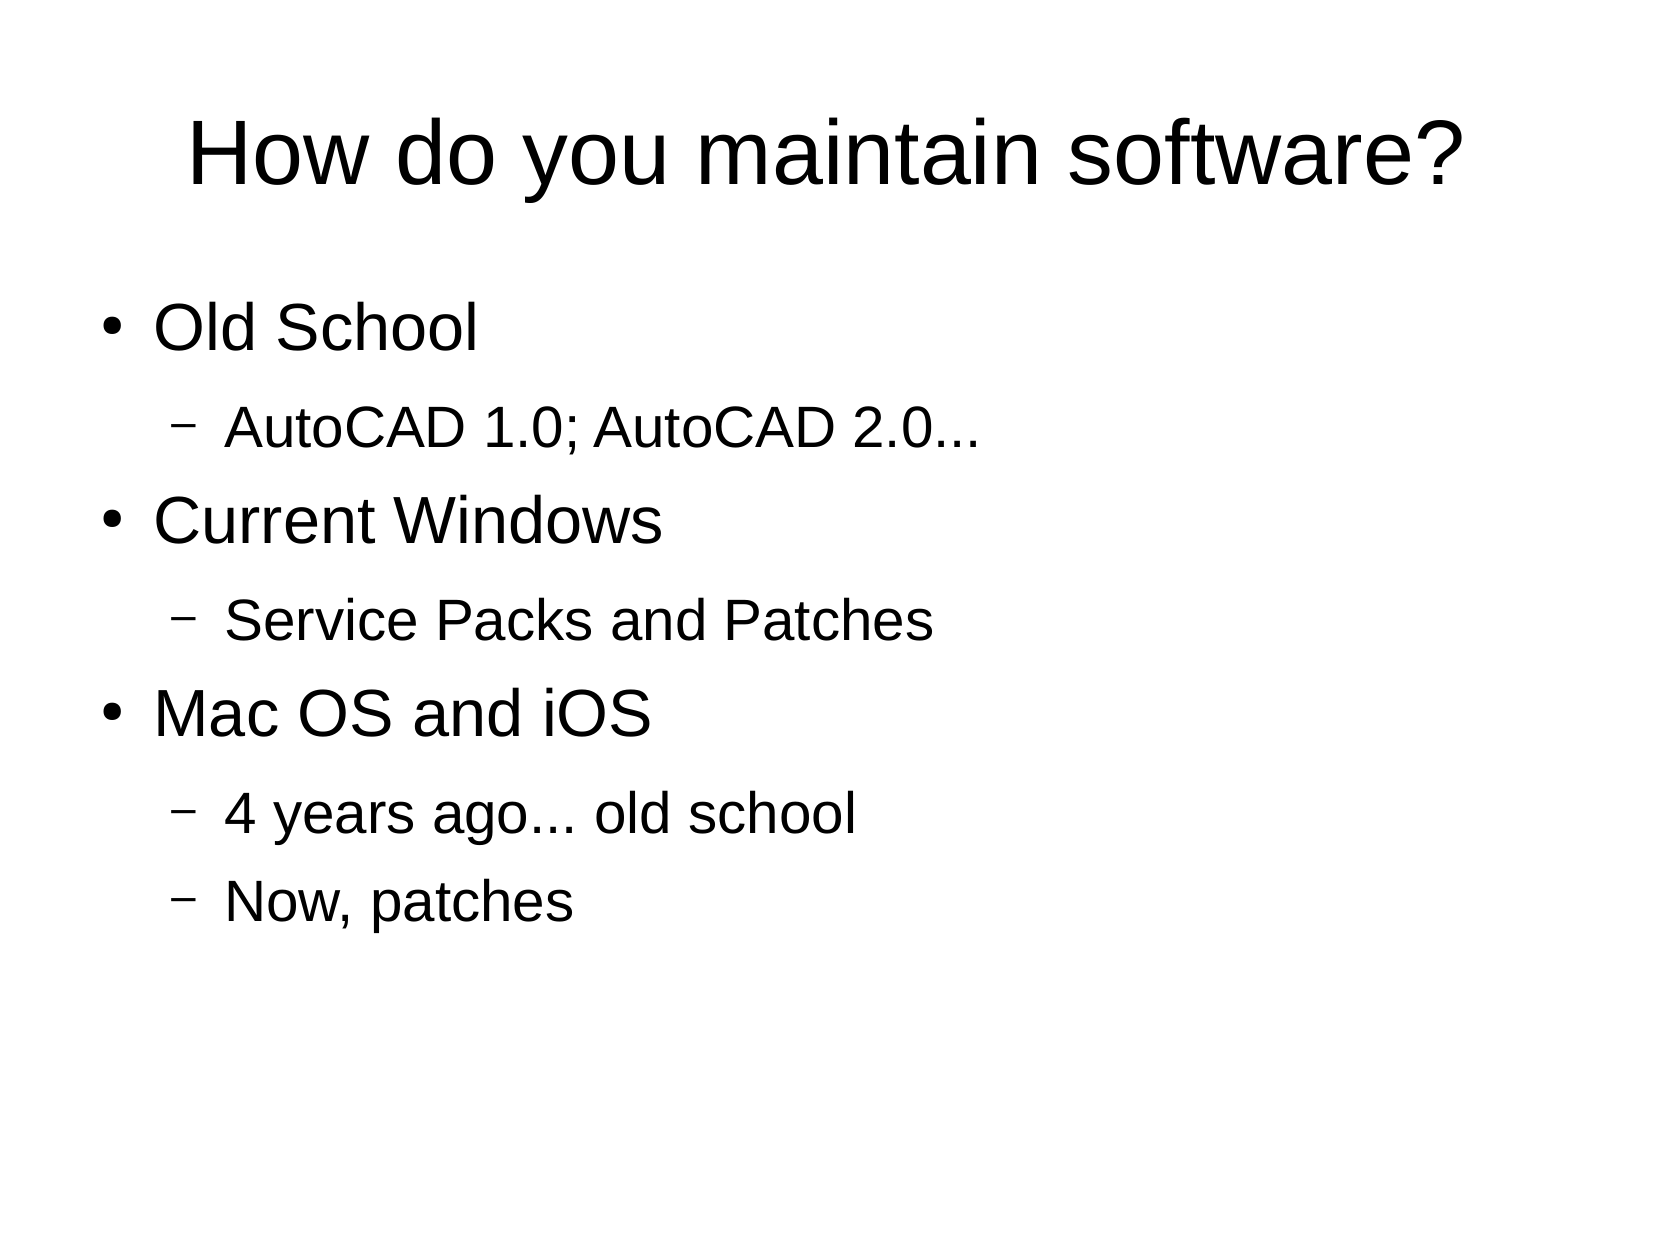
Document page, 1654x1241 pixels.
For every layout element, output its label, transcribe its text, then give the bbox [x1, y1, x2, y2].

title How do you maintain software? [82, 49, 1571, 257]
list Old School AutoCAD 1.0; AutoCAD 2.0... Current Windows Service Packs and Patches Mac OS and iOS 4 years ago... old school Now, patches [82, 290, 1571, 1010]
